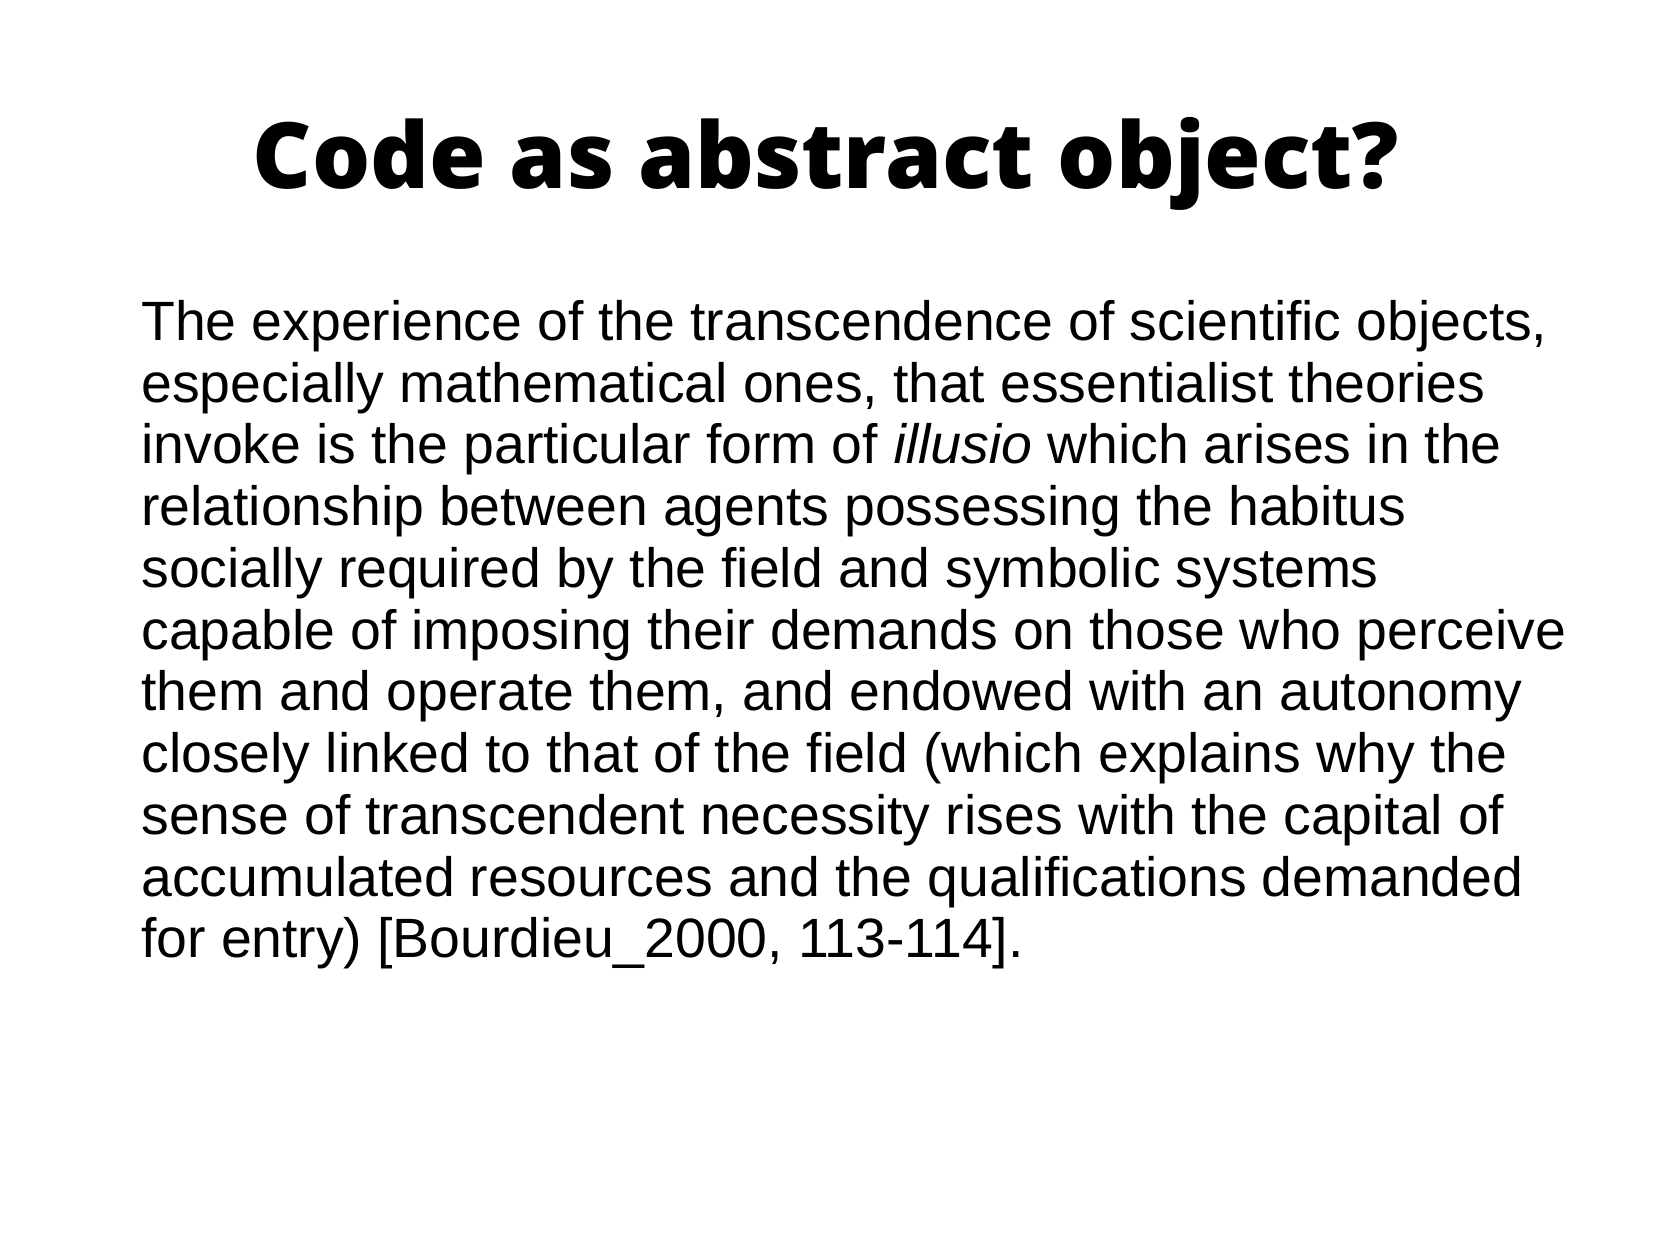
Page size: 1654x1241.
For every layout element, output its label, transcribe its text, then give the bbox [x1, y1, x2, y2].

title Code as abstract object? [82, 49, 1571, 257]
list The experience of the transcendence of scientific objects, especially mathematical ones, that essentialist theories invoke is the particular form of illusio which arises in the relationship between agents possessing the habitus socially required by the field and symbolic systems capable of imposing their demands on those who perceive them and operate them, and endowed with an autonomy closely linked to that of the field (which explains why the sense of transcendent necessity rises with the capital of accumulated resources and the qualifications demanded for entry) [Bourdieu_2000, 113-114]. [82, 290, 1571, 1010]
